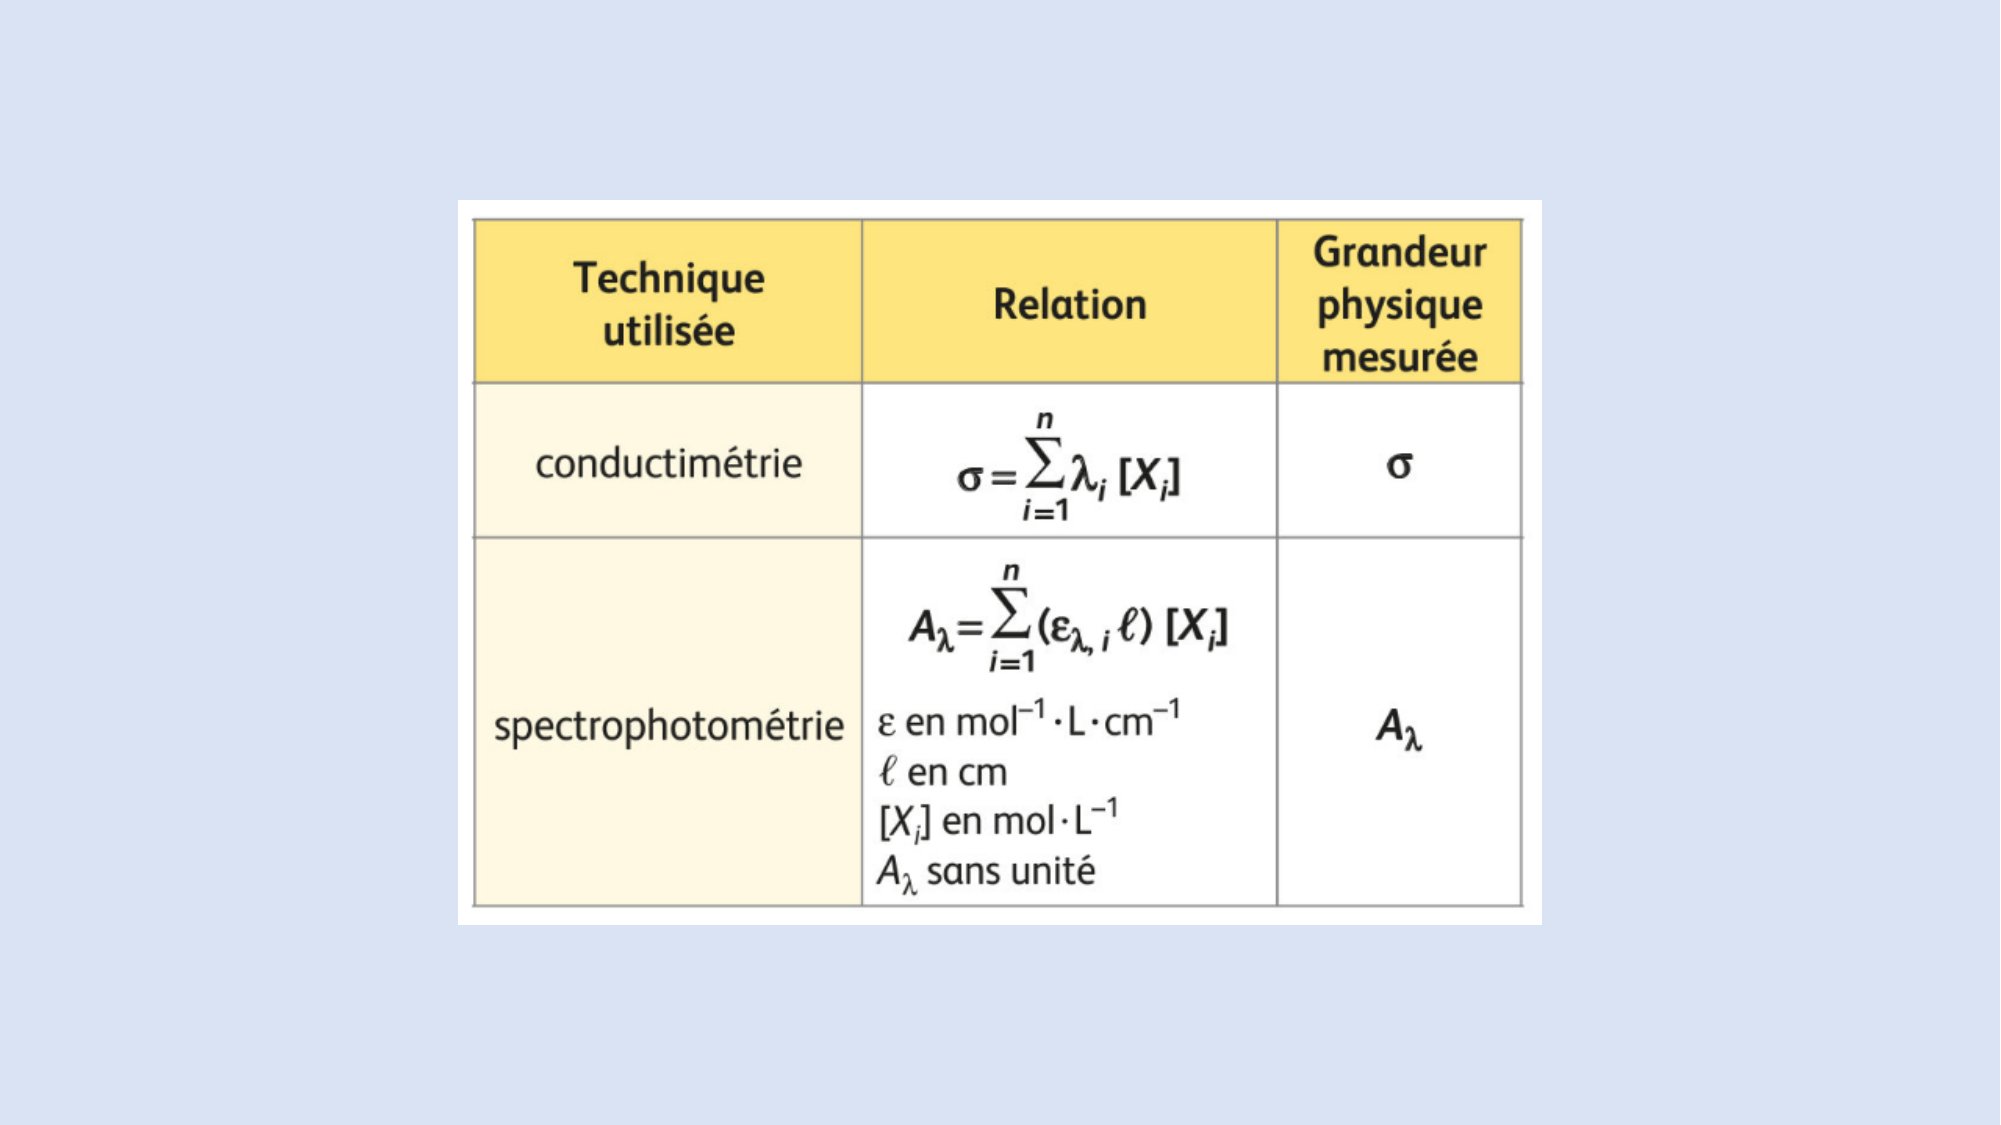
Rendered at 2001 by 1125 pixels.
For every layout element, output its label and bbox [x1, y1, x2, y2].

picture [458, 200, 1542, 925]
